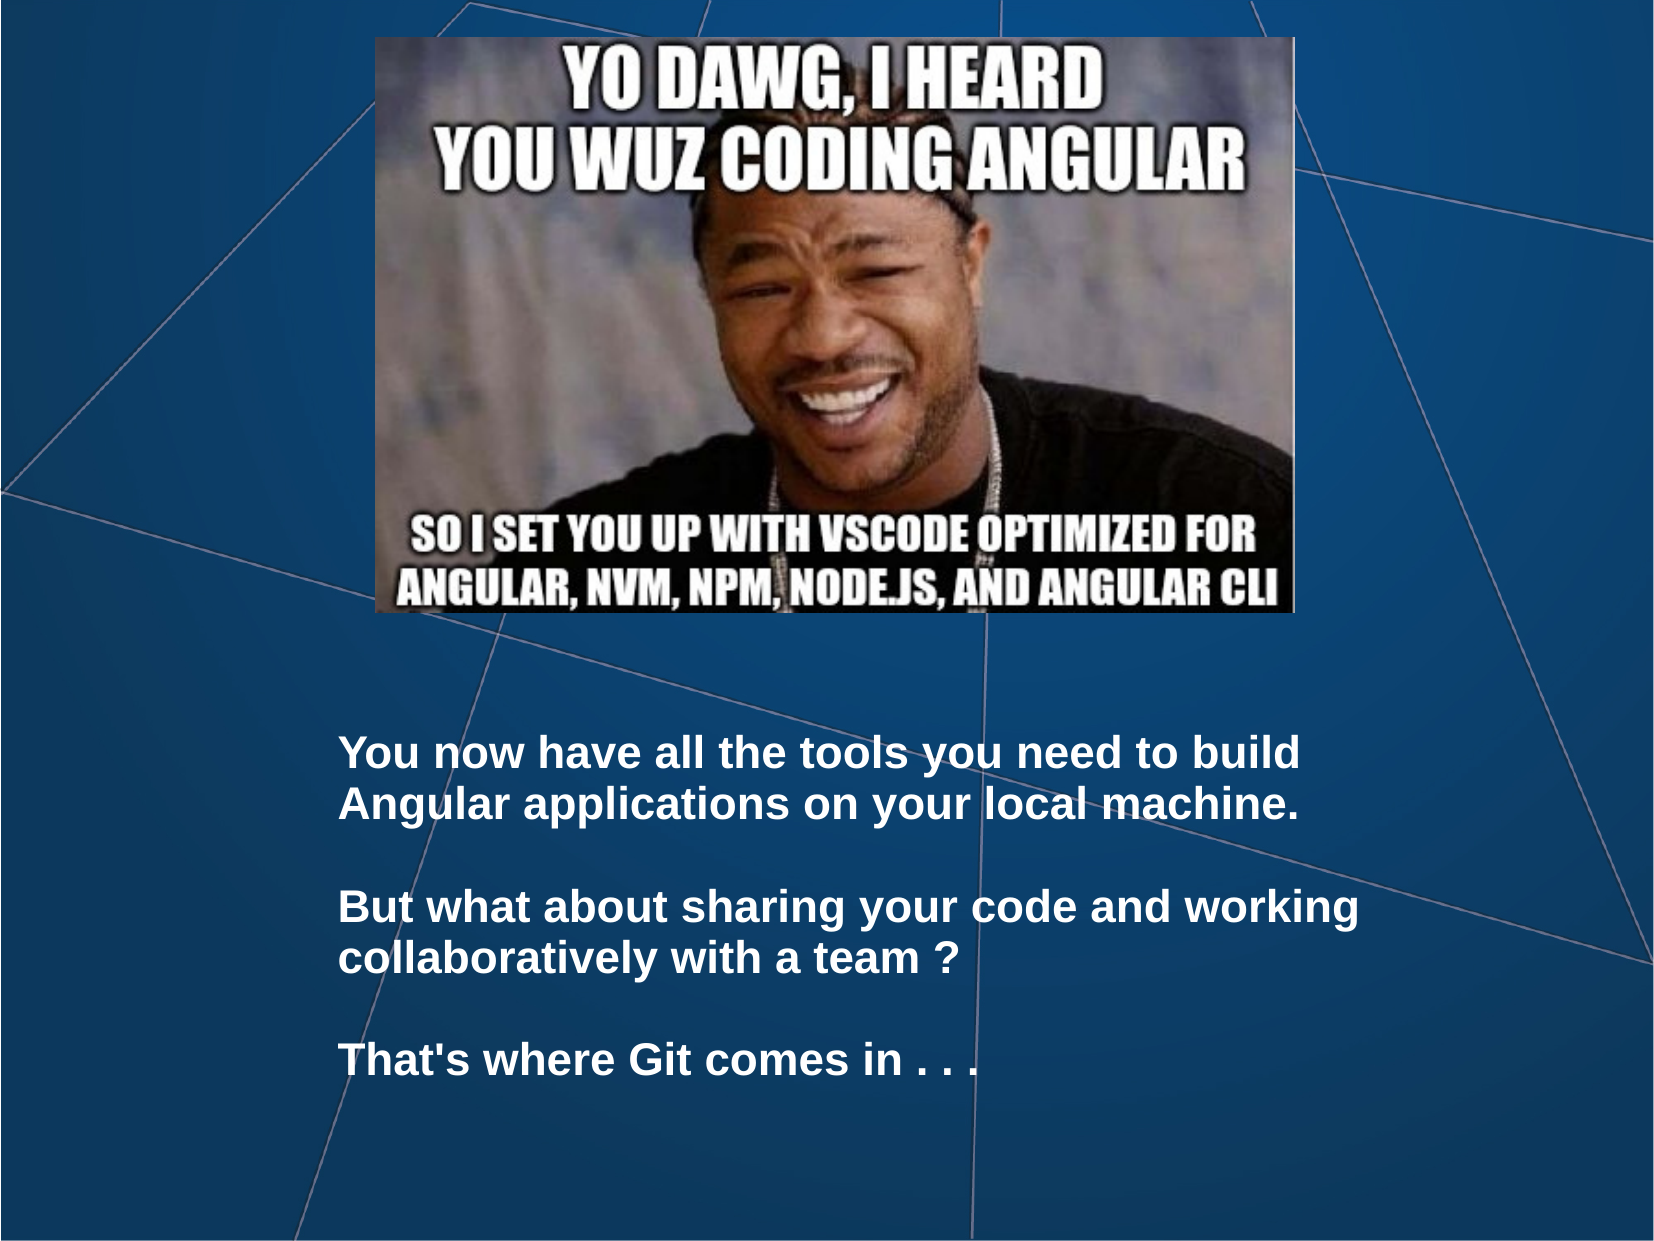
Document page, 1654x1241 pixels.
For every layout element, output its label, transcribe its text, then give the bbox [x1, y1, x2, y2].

subtitle You now have all the tools you need to build Angular applications on your local machine. But what about sharing your code and working collaboratively with a team ? That's where Git comes in . . . [337, 649, 1404, 1163]
picture [0, 0, 1654, 1241]
